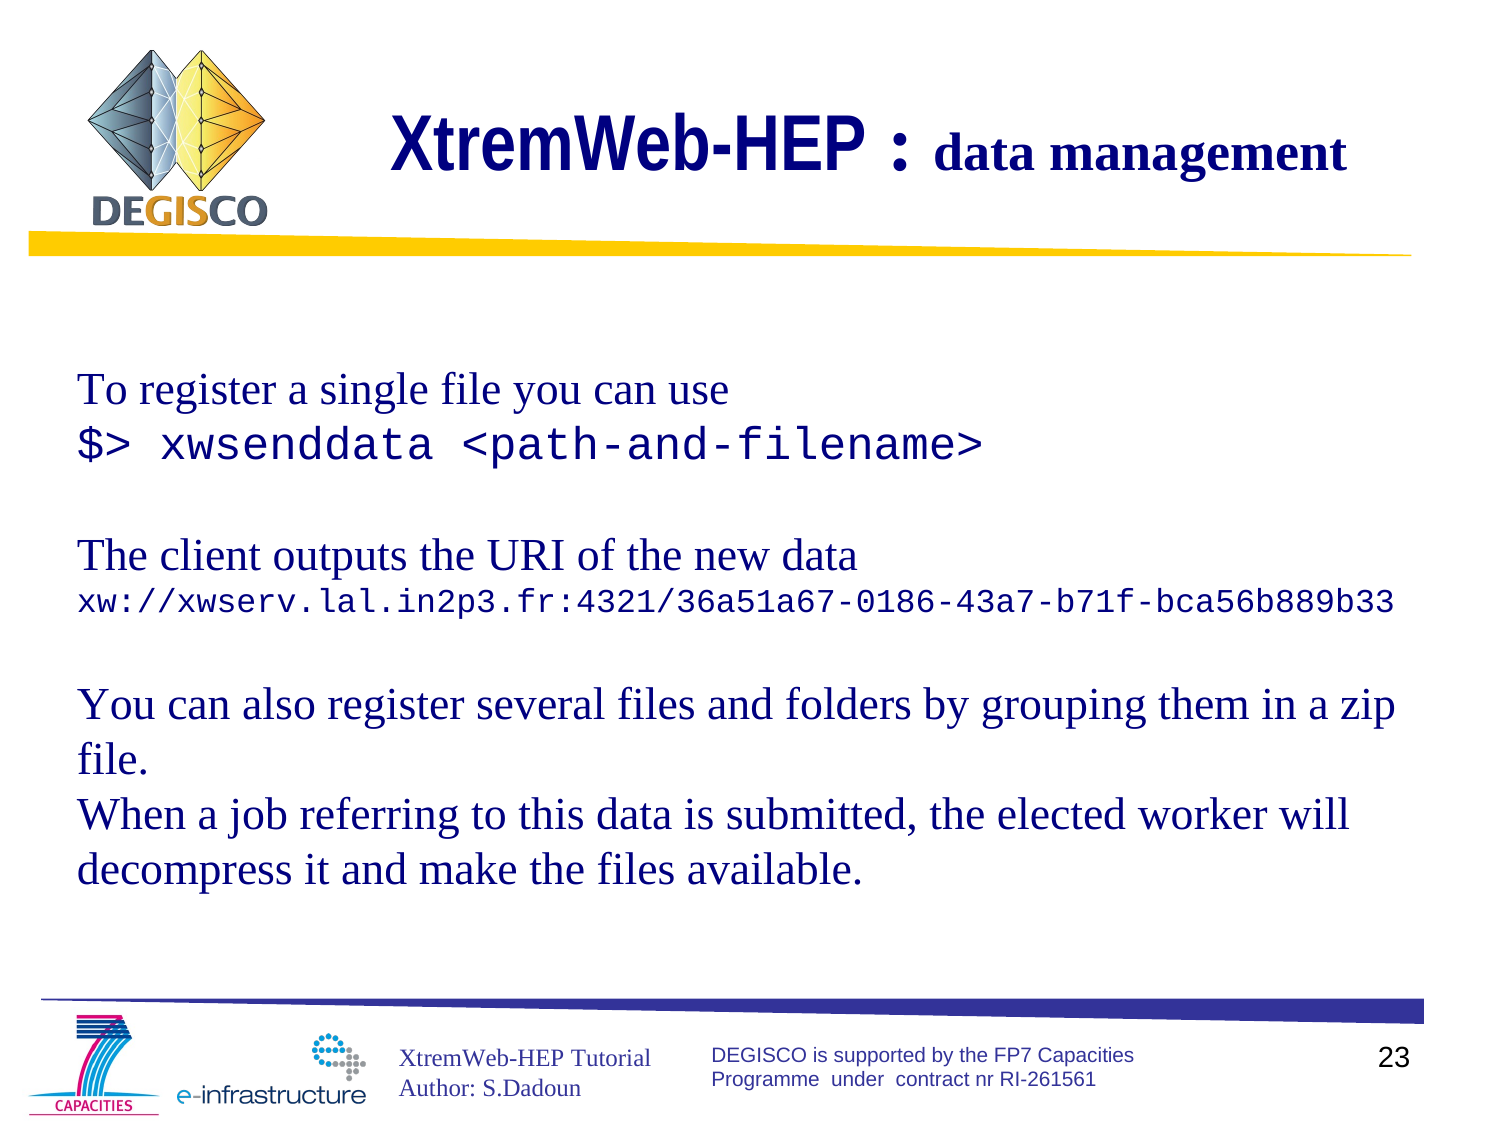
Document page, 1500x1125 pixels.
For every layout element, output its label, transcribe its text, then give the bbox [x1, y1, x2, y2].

subtitle To register a single file you can use $> xwsenddata <path-and-filename> The client outputs the URI of the new data xw://xwserv.lal.in2p3.fr:4321/36a51a67-0186-43a7-b71f-bca56b889b33 You can also register several files and folders by grouping them in a zip file. When a job referring to this data is submitted, the elected worker will decompress it and make the files available. [76, 255, 1427, 998]
picture [22, 1007, 165, 1124]
title XtremWeb-HEP : data management [260, 56, 1479, 221]
picture [317, 1038, 340, 1049]
picture [65, 44, 287, 226]
picture [177, 1033, 366, 1104]
